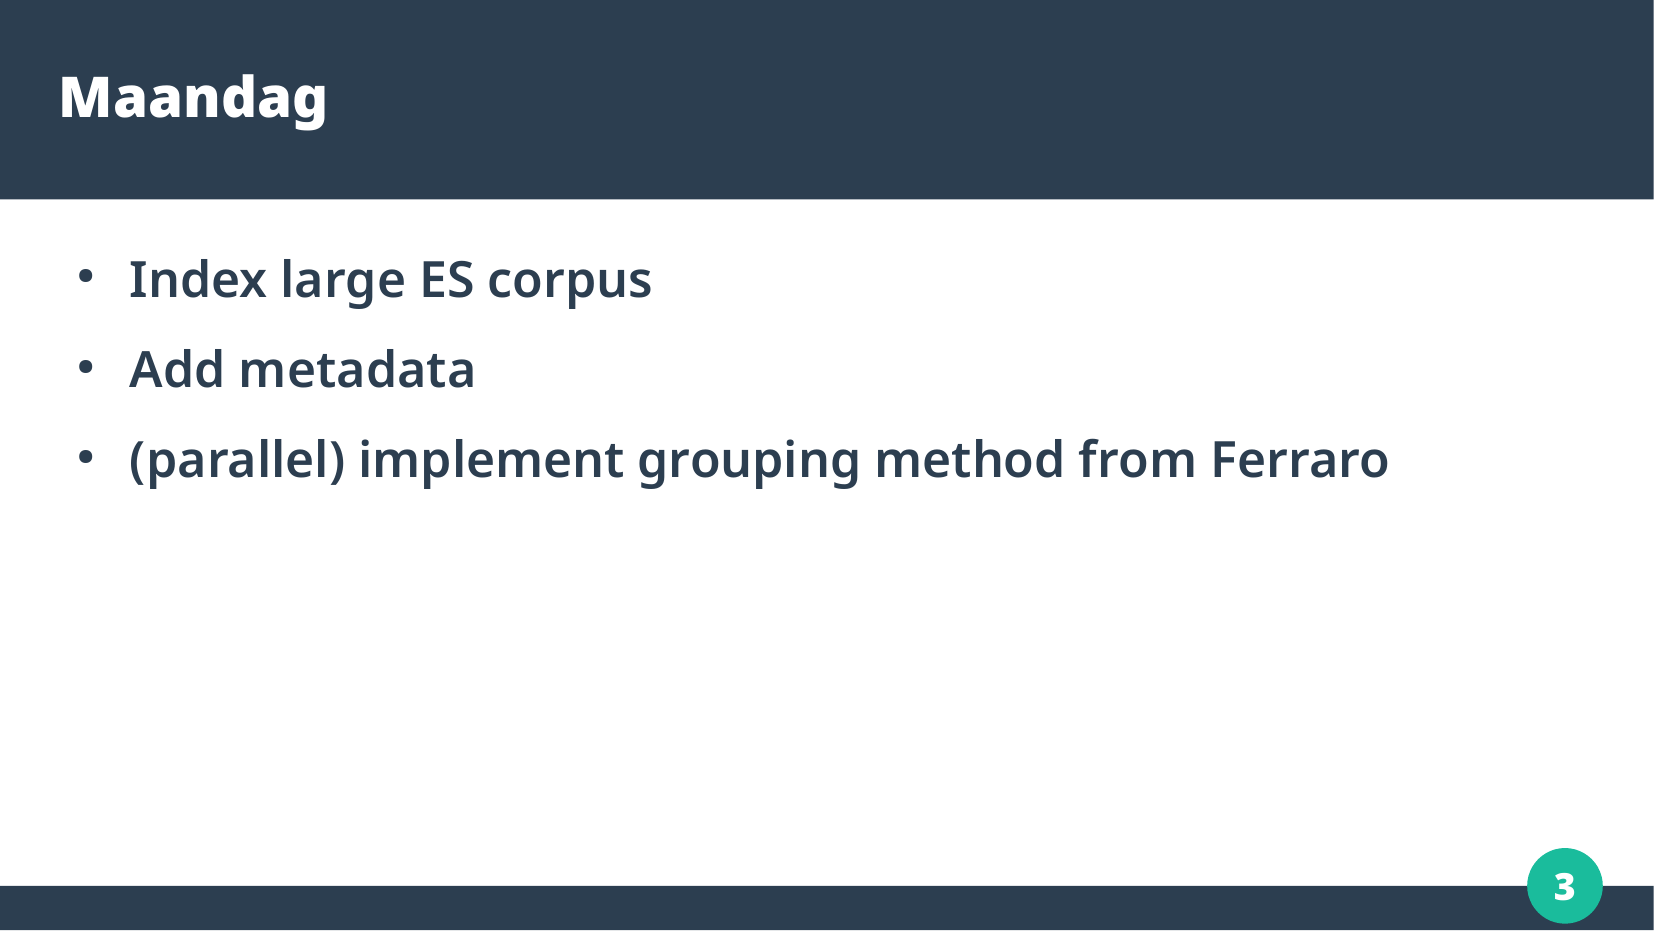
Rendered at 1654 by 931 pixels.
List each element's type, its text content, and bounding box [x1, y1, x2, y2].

title Maandag [59, 37, 1595, 155]
list Index large ES corpus Add metadata (parallel) implement grouping method from Ferraro [59, 243, 1595, 864]
